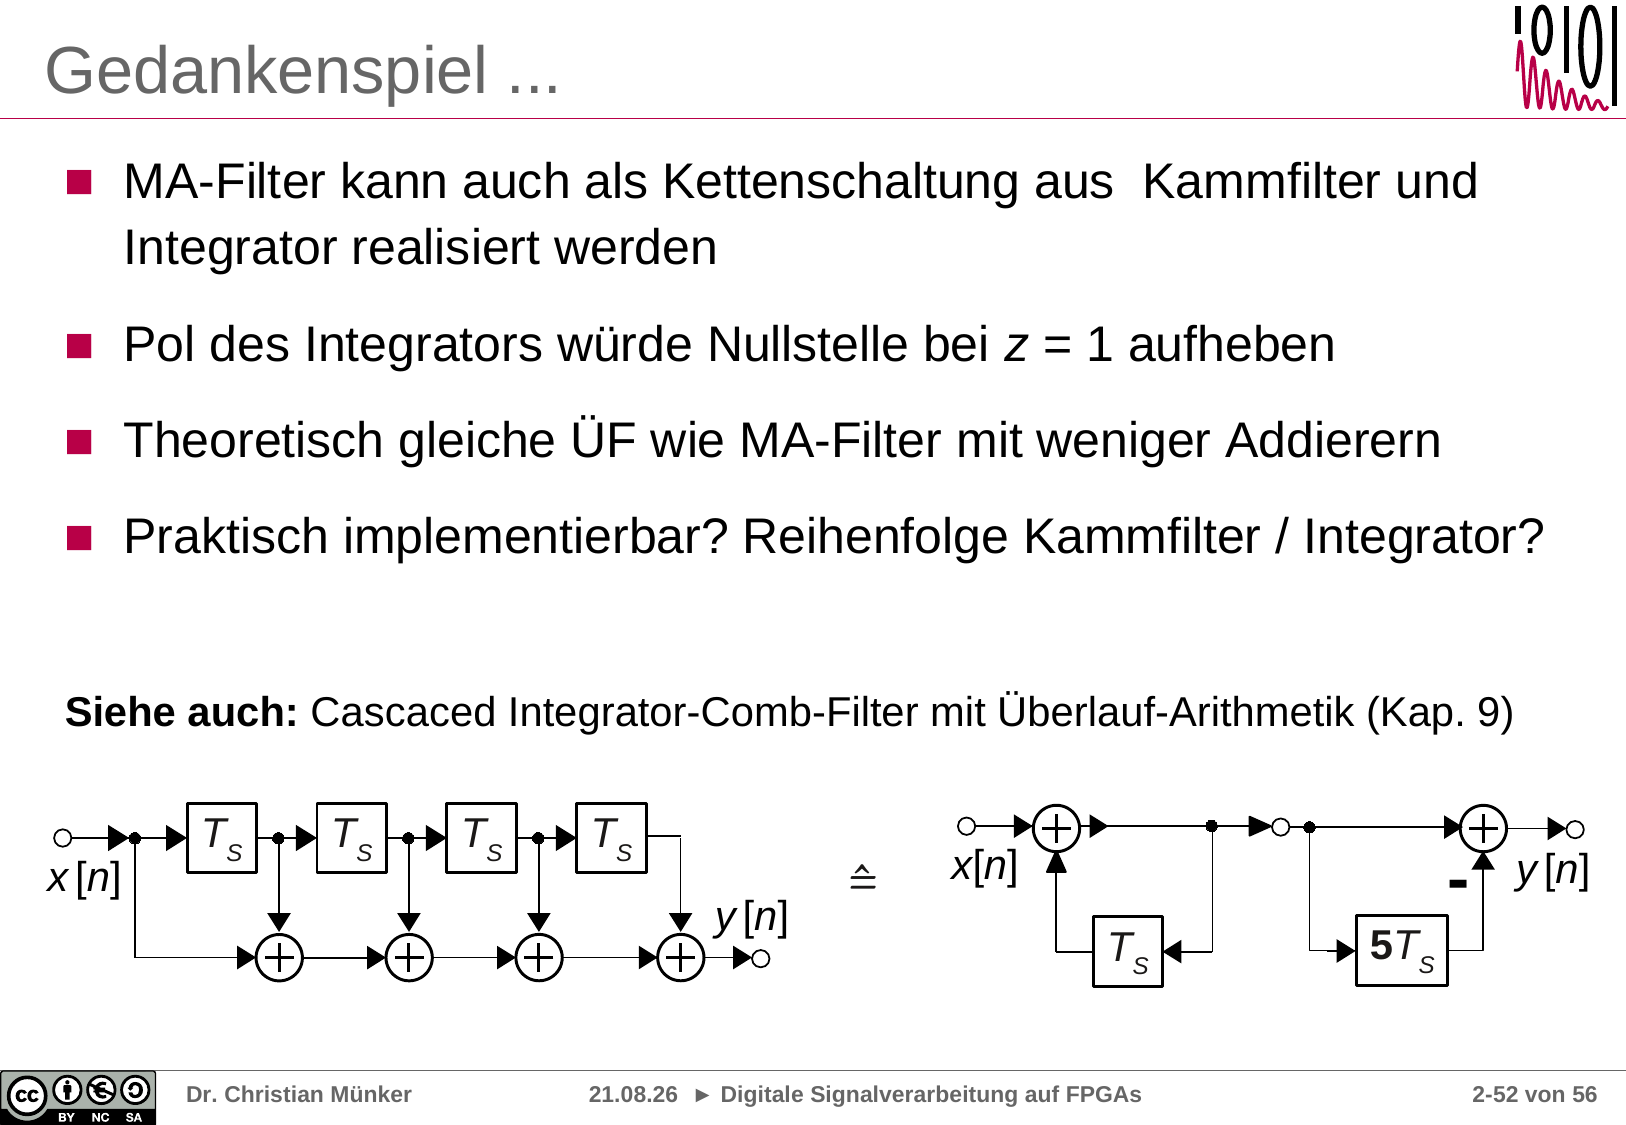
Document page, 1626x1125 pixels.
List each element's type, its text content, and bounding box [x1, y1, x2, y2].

text_box [402, 832, 415, 845]
text_box TS [317, 803, 387, 873]
text_box [515, 934, 563, 981]
text_box [129, 832, 141, 837]
text_box 5TS [1356, 915, 1448, 986]
text_box TS [446, 803, 517, 873]
text_box x[n] [951, 842, 1028, 899]
text_box TS [576, 803, 647, 873]
text_box [272, 832, 285, 845]
text_box y [n] [1512, 848, 1595, 900]
text_box [532, 832, 545, 844]
text_box - [1447, 840, 1489, 916]
text_box [386, 934, 433, 981]
picture [1511, 0, 1624, 113]
text_box [1205, 820, 1218, 832]
text_box [1460, 805, 1507, 852]
text_box x [n] [47, 853, 125, 911]
text_box [256, 934, 303, 981]
text_box [1033, 805, 1080, 852]
text_box TS [187, 803, 257, 873]
list MA-Filter kann auch als Kettenschaltung aus Kammfilter und Integrator realisiert werden Pol des Integrators würde Nullstelle bei z = 1 aufheben Theoretisch gleiche ÜF wie MA-Filter mit weniger Addierern Praktisch implementierbar? Reihenfolge Kammfilter / Integrator? Siehe auch: Cascaced Integrator-Comb-Filter mit Überlauf-Arithmetik (Kap. 9) [64, 141, 1601, 726]
text_box y [n] [714, 893, 798, 994]
text_box TS [1093, 916, 1163, 987]
title Gedankenspiel ... [44, 17, 1459, 130]
text_box [1303, 828, 1316, 834]
text_box ≙ [832, 838, 909, 919]
text_box [1304, 821, 1315, 826]
text_box [1271, 818, 1290, 836]
text_box [657, 934, 704, 981]
